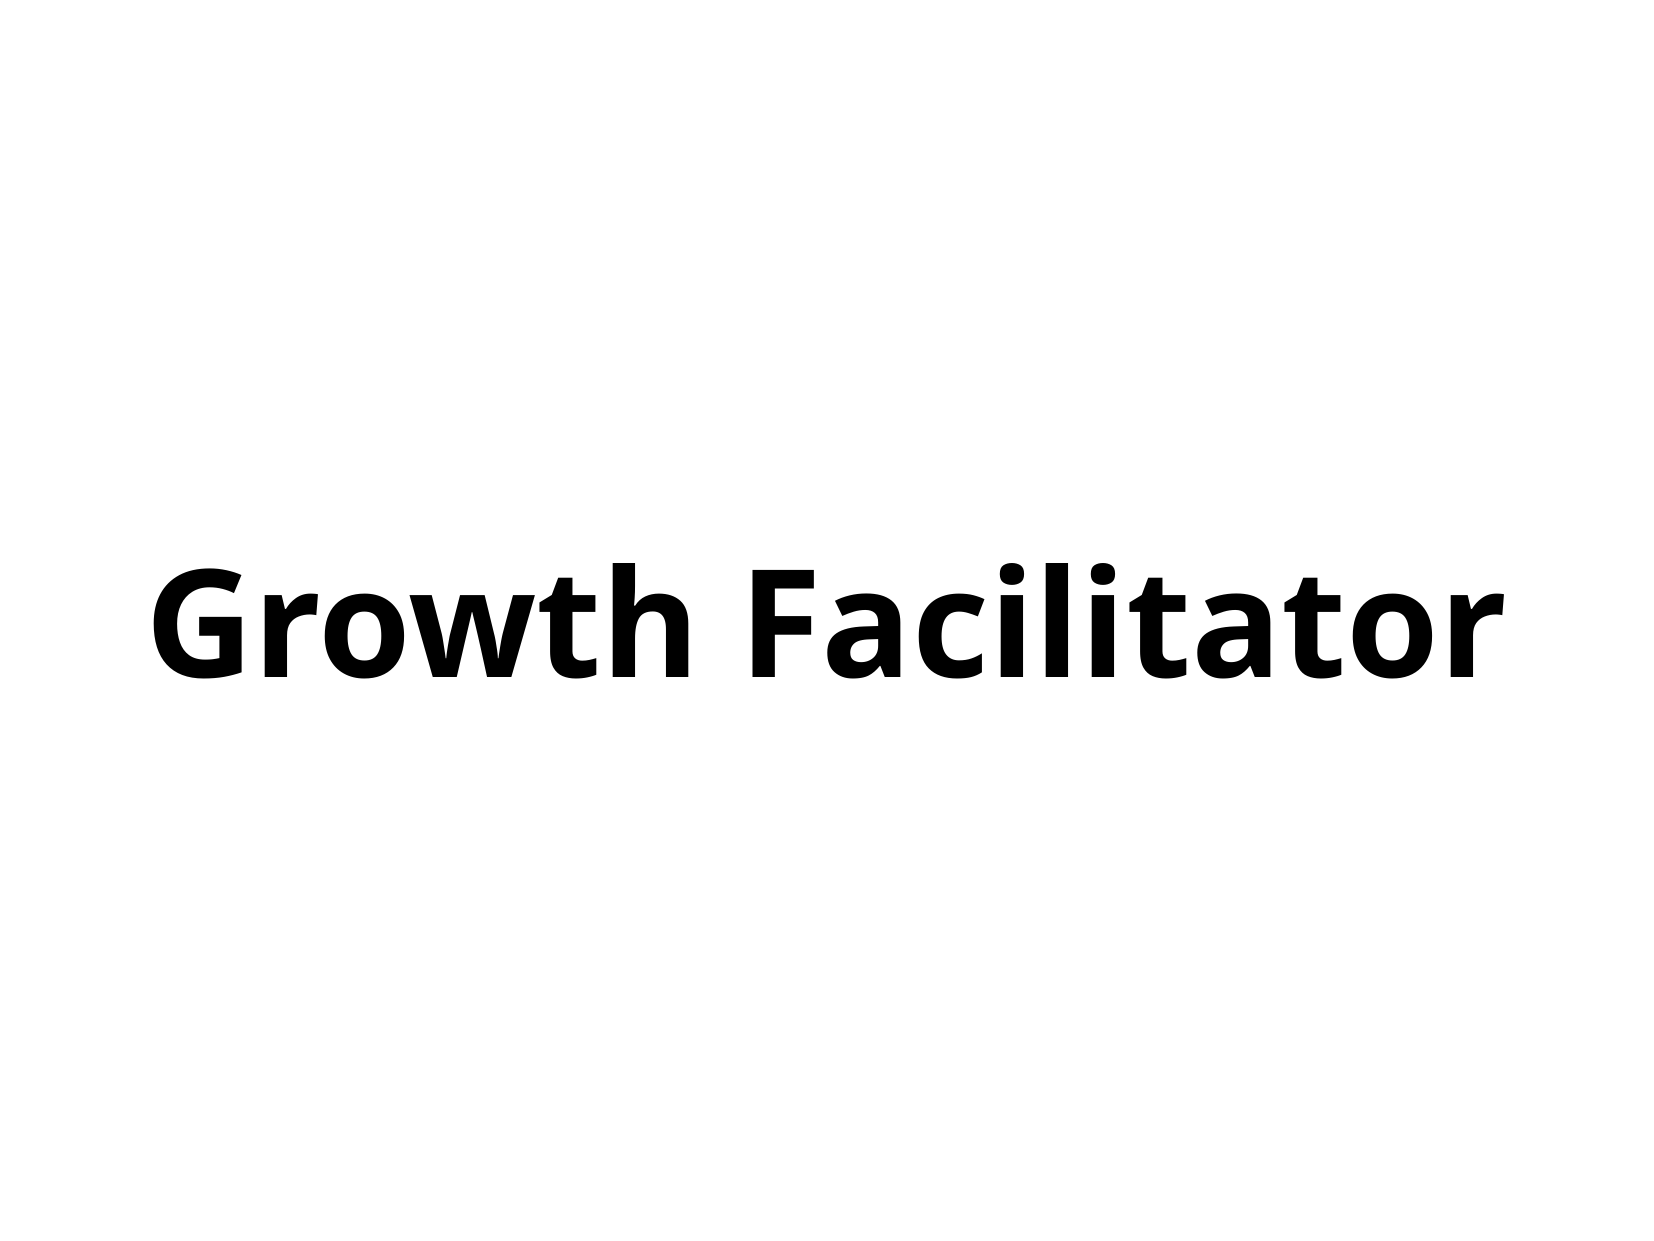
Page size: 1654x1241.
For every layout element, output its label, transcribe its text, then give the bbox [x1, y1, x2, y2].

title Growth Facilitator [59, 57, 1595, 1182]
